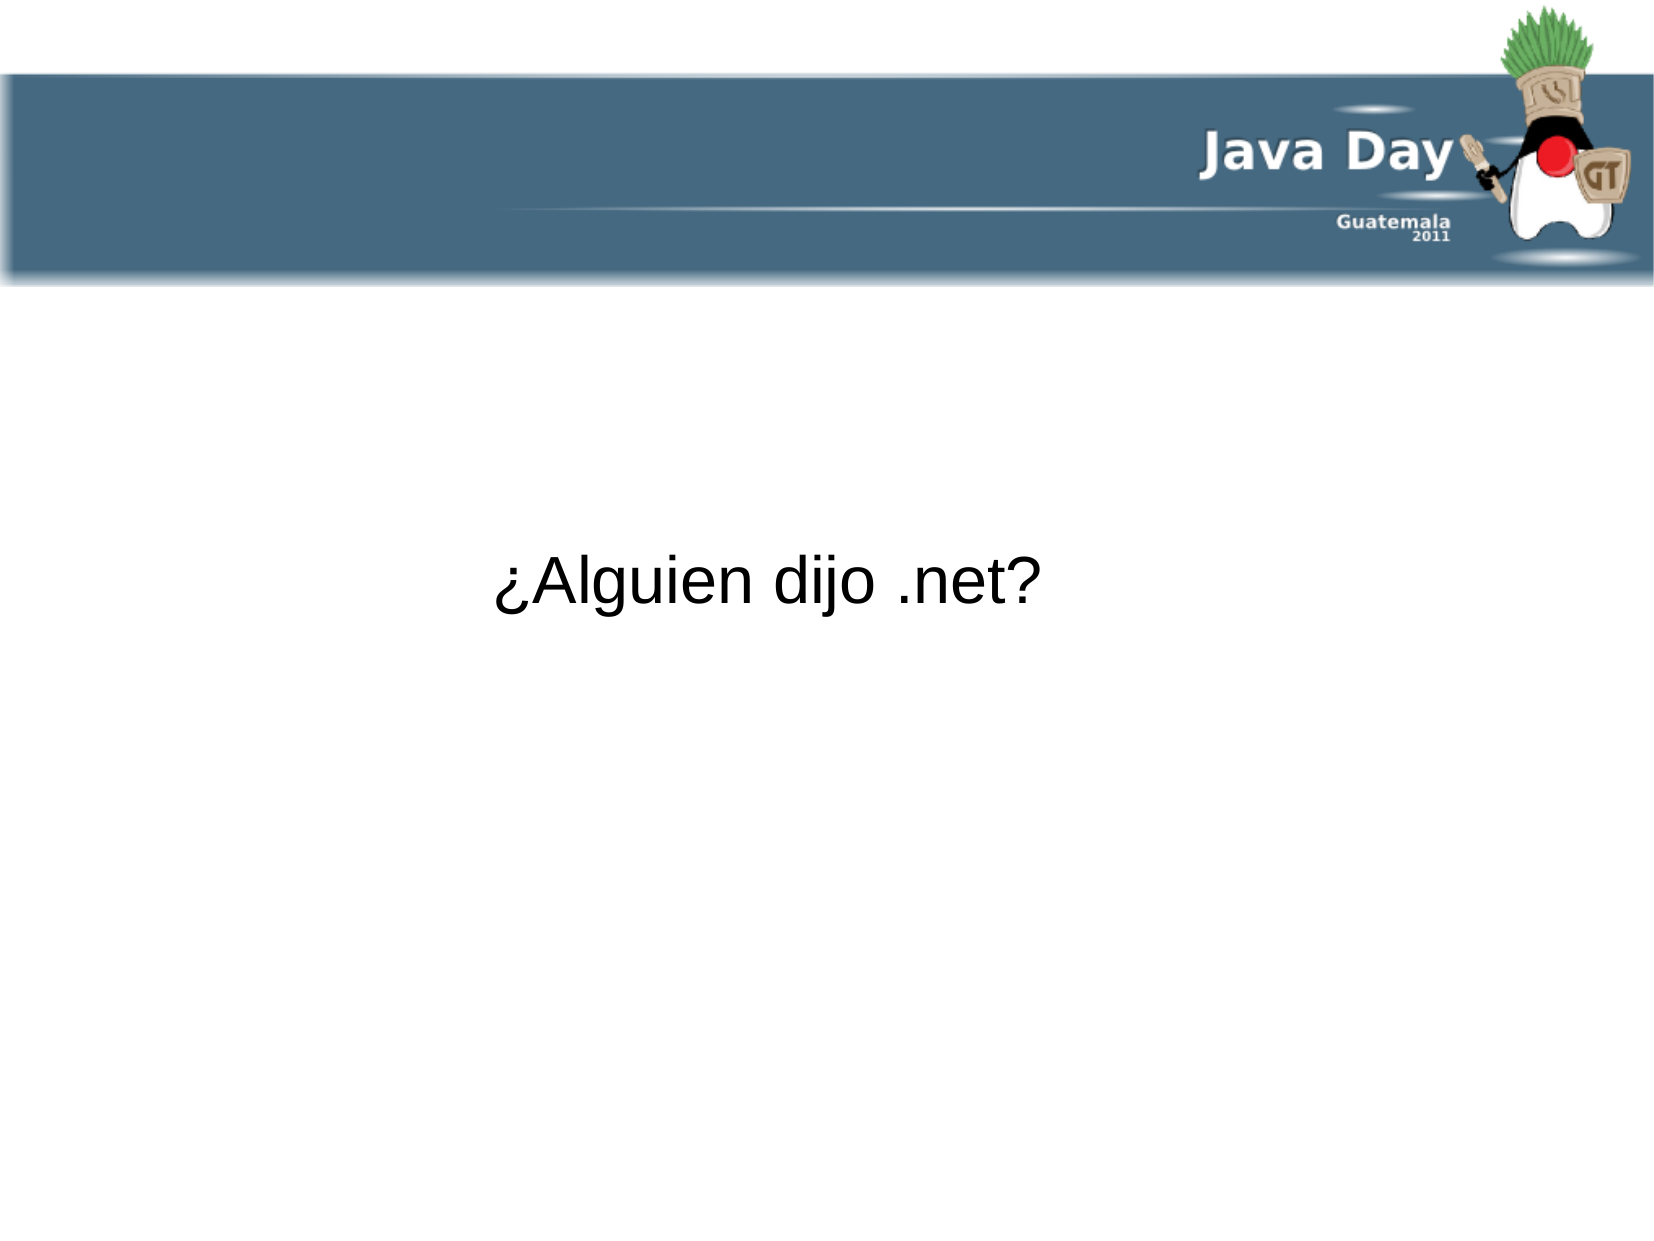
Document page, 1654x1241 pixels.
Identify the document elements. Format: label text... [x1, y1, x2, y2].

subtitle ¿Alguien dijo .net? [23, 52, 1512, 1109]
picture [0, 3, 1654, 287]
